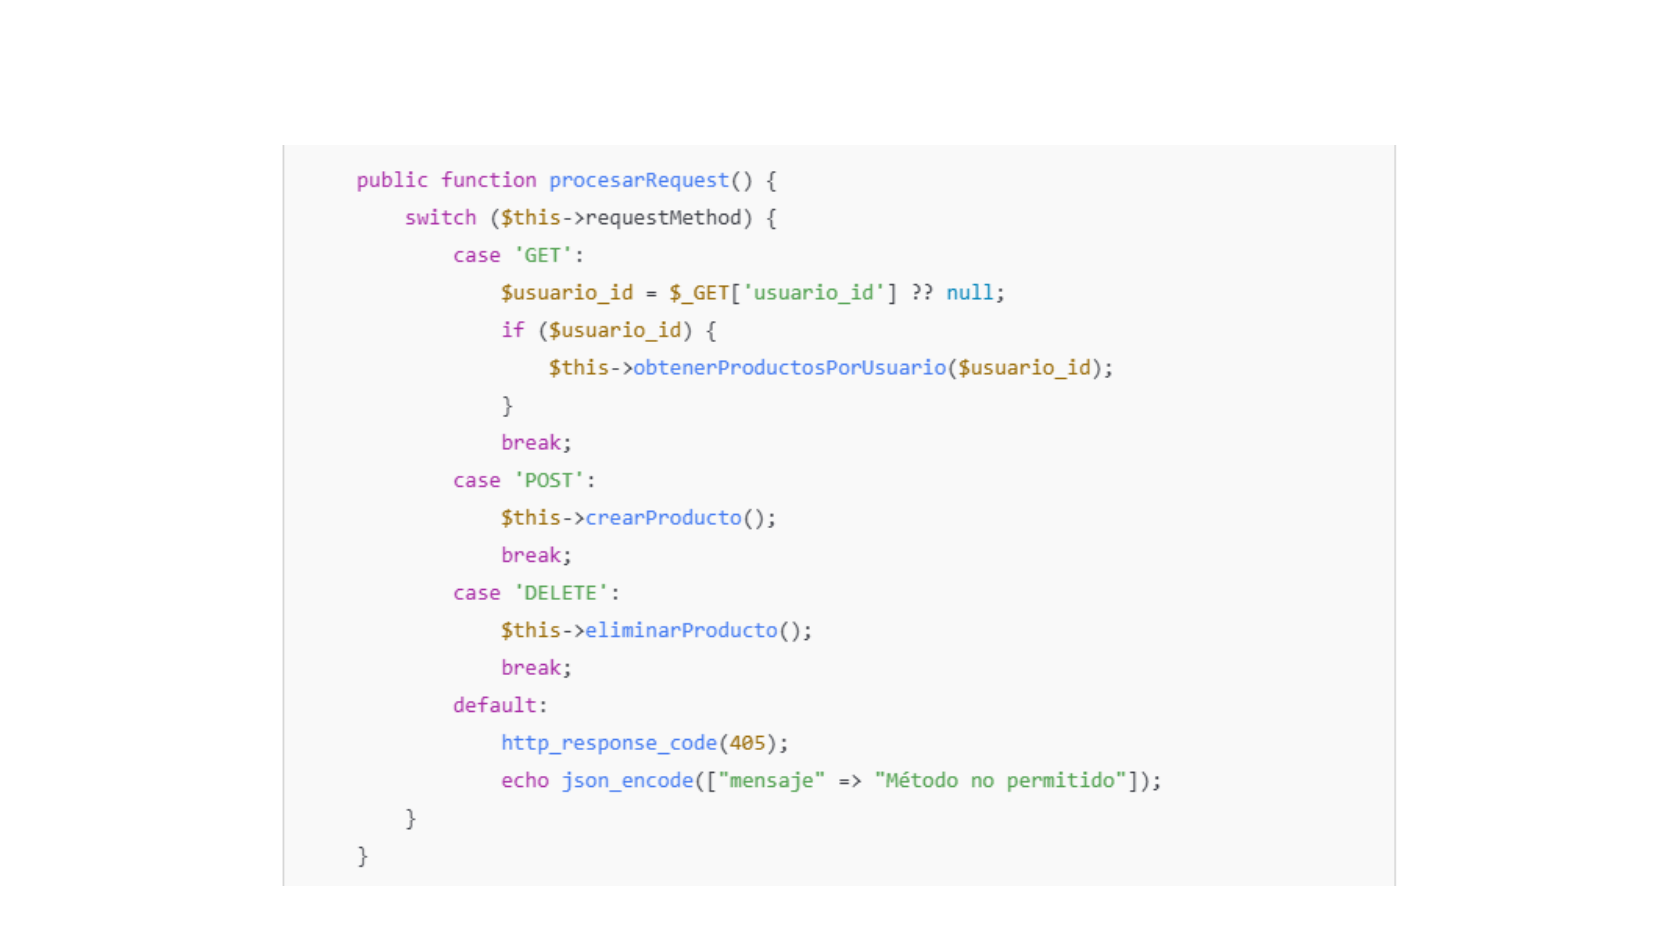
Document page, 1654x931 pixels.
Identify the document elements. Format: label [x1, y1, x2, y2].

picture [236, 145, 1415, 886]
